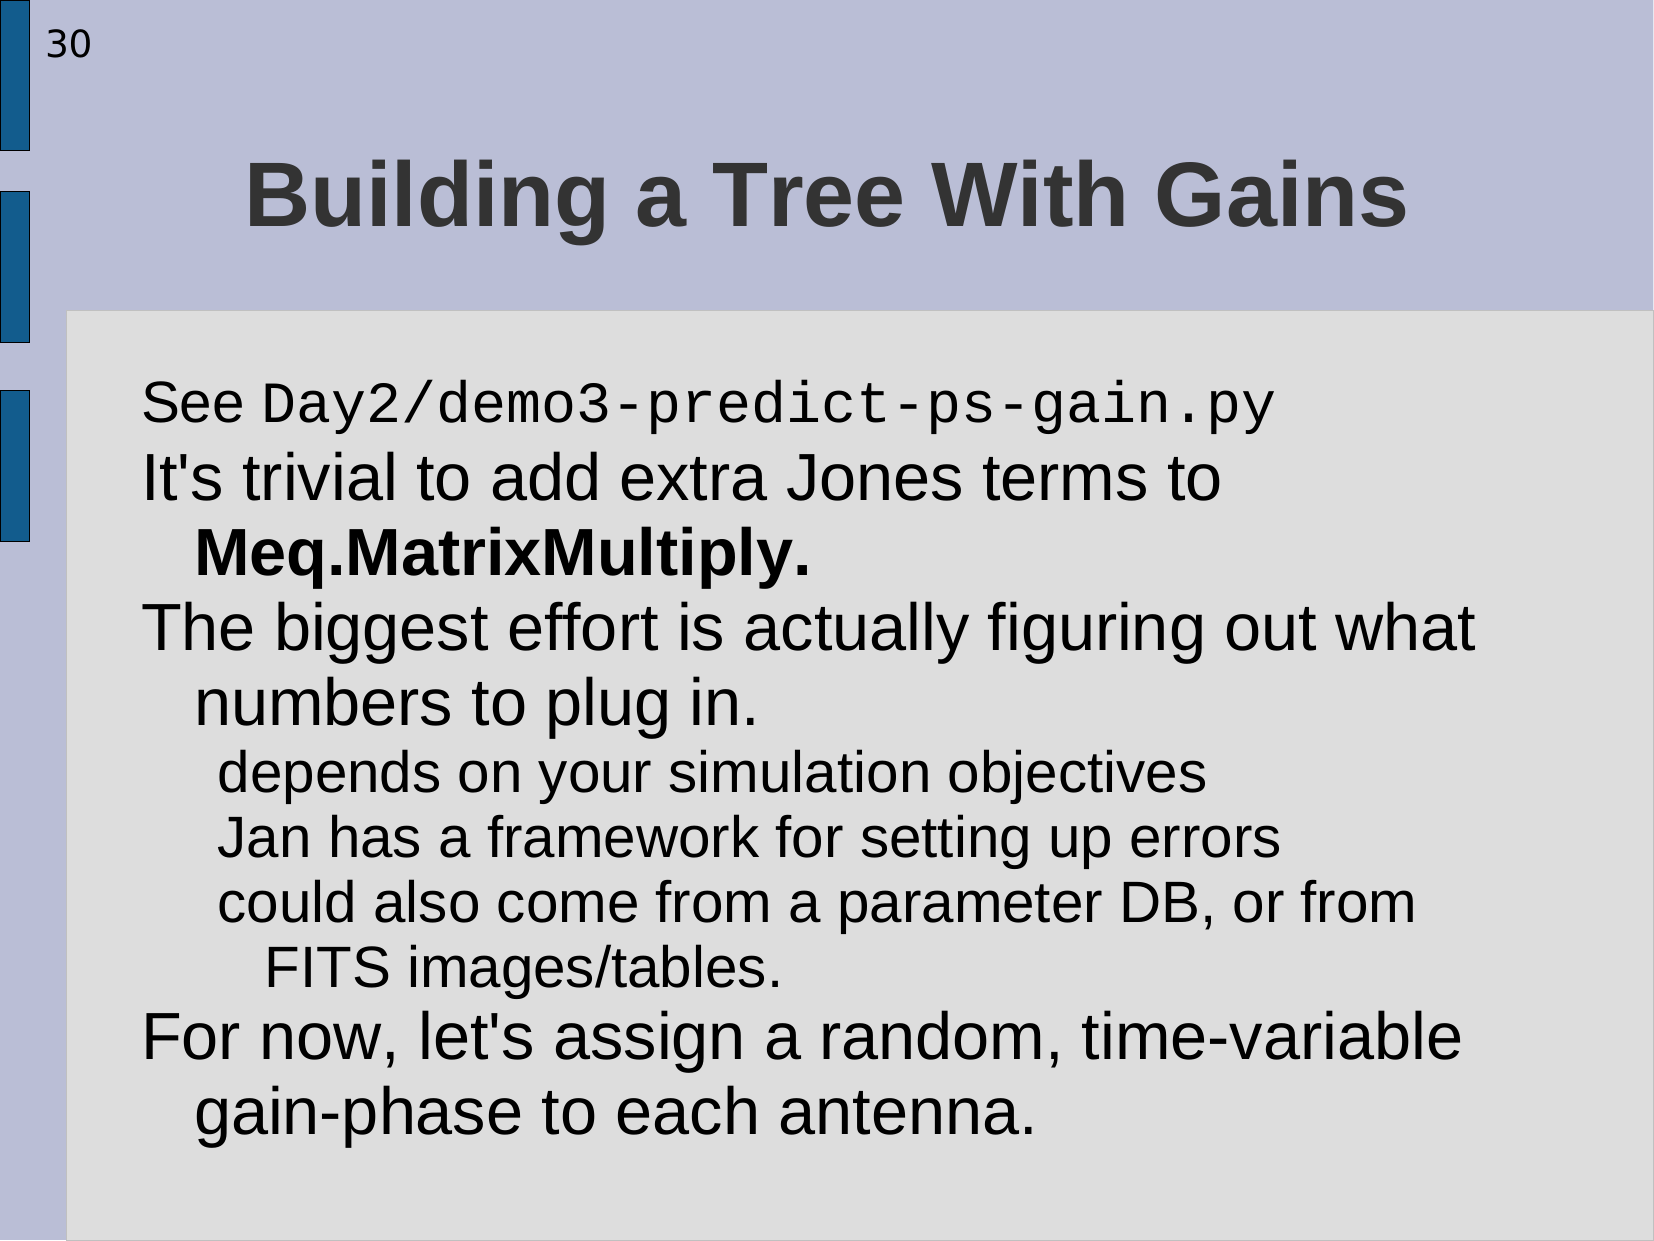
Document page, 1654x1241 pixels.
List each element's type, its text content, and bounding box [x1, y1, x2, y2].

title Building a Tree With Gains [121, 91, 1534, 299]
text_box <number> [32, 15, 267, 89]
list See Day2/demo3-predict-ps-gain.py It's trivial to add extra Jones terms to Meq.MatrixMultiply. The biggest effort is actually figuring out what numbers to plug in. depends on your simulation objectives Jan has a framework for setting up errors could also come from a parameter DB, or from FITS images/tables. For now, let's assign a random, time-variable gain-phase to each antenna. [123, 370, 1536, 1176]
